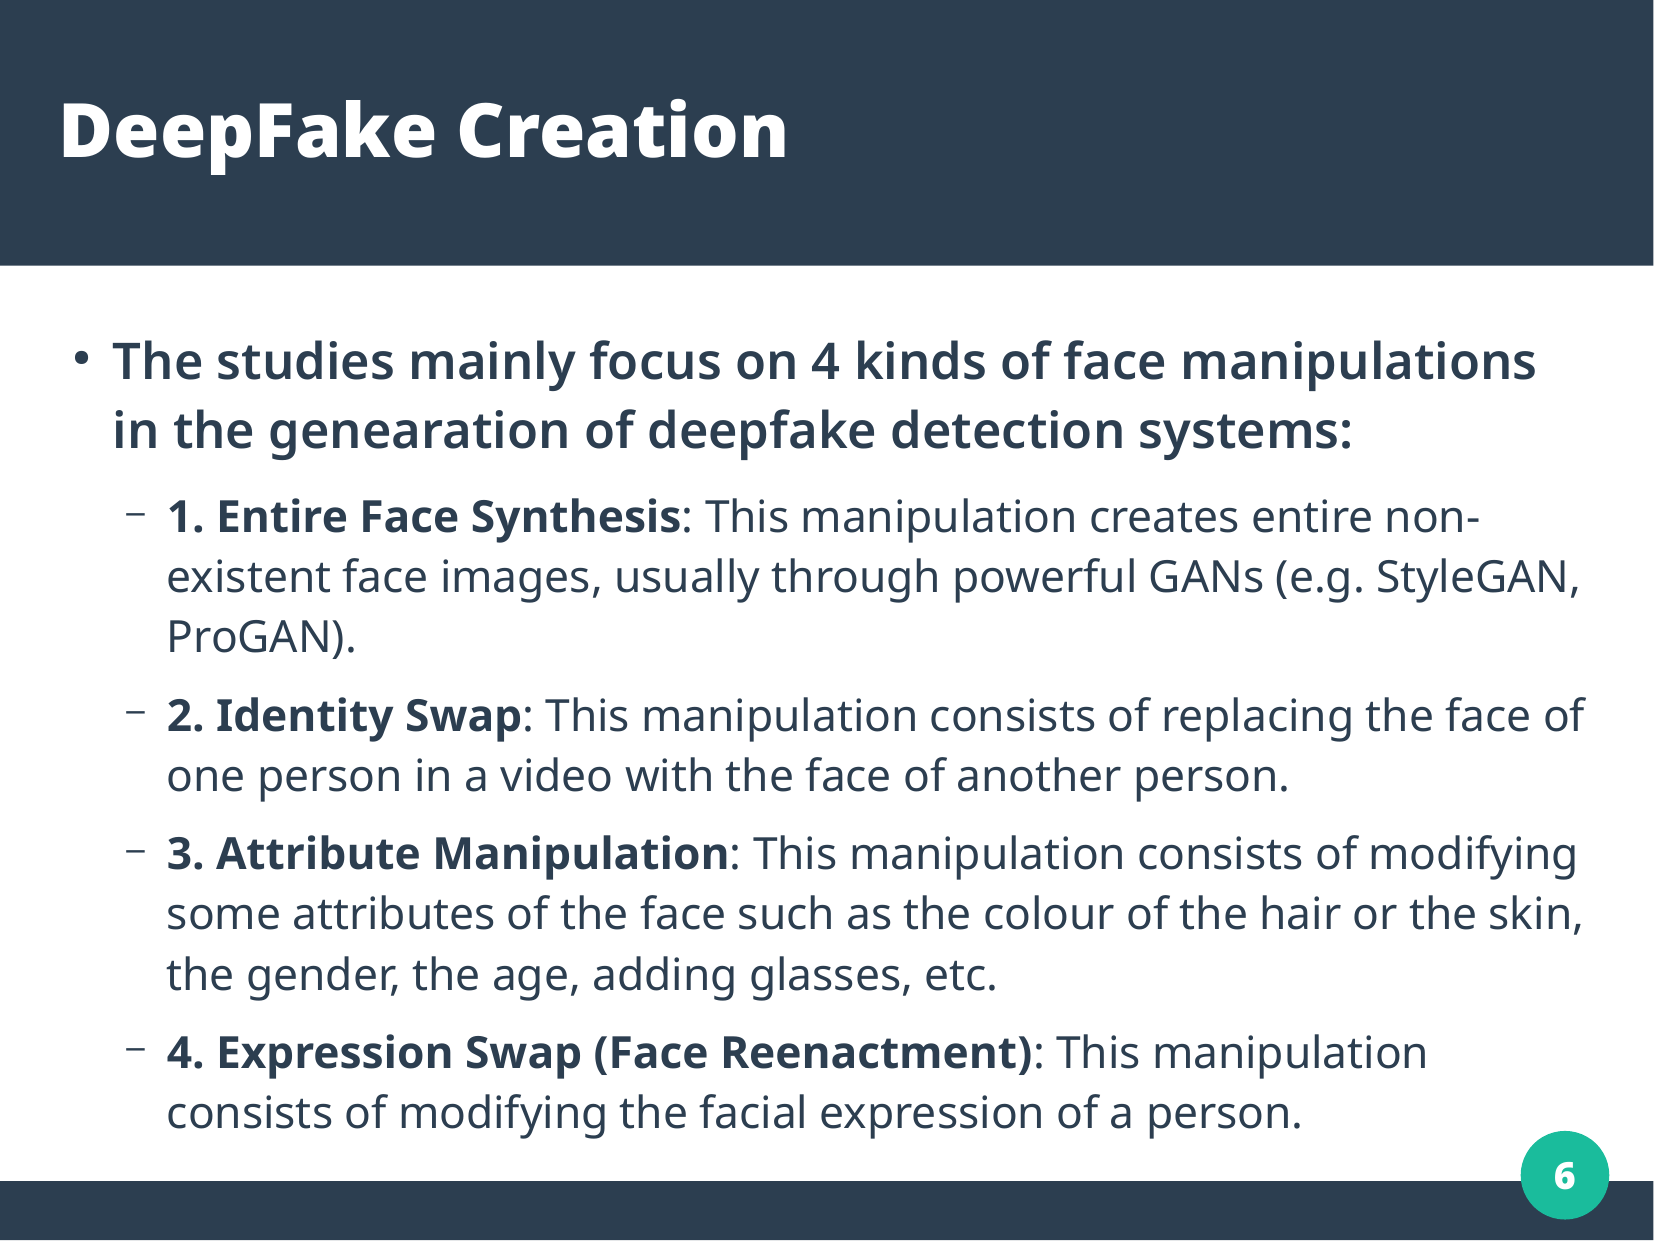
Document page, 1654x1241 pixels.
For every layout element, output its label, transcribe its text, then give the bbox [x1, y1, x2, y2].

title DeepFake Creation [59, 49, 1595, 207]
list The studies mainly focus on 4 kinds of face manipulations in the genearation of deepfake detection systems: 1. Entire Face Synthesis: This manipulation creates entire non-existent face images, usually through powerful GANs (e.g. StyleGAN, ProGAN). 2. Identity Swap: This manipulation consists of replacing the face of one person in a video with the face of another person. 3. Attribute Manipulation: This manipulation consists of modifying some attributes of the face such as the colour of the hair or the skin, the gender, the age, adding glasses, etc. 4. Expression Swap (Face Reenactment): This manipulation consists of modifying the facial expression of a person. [59, 324, 1595, 1152]
